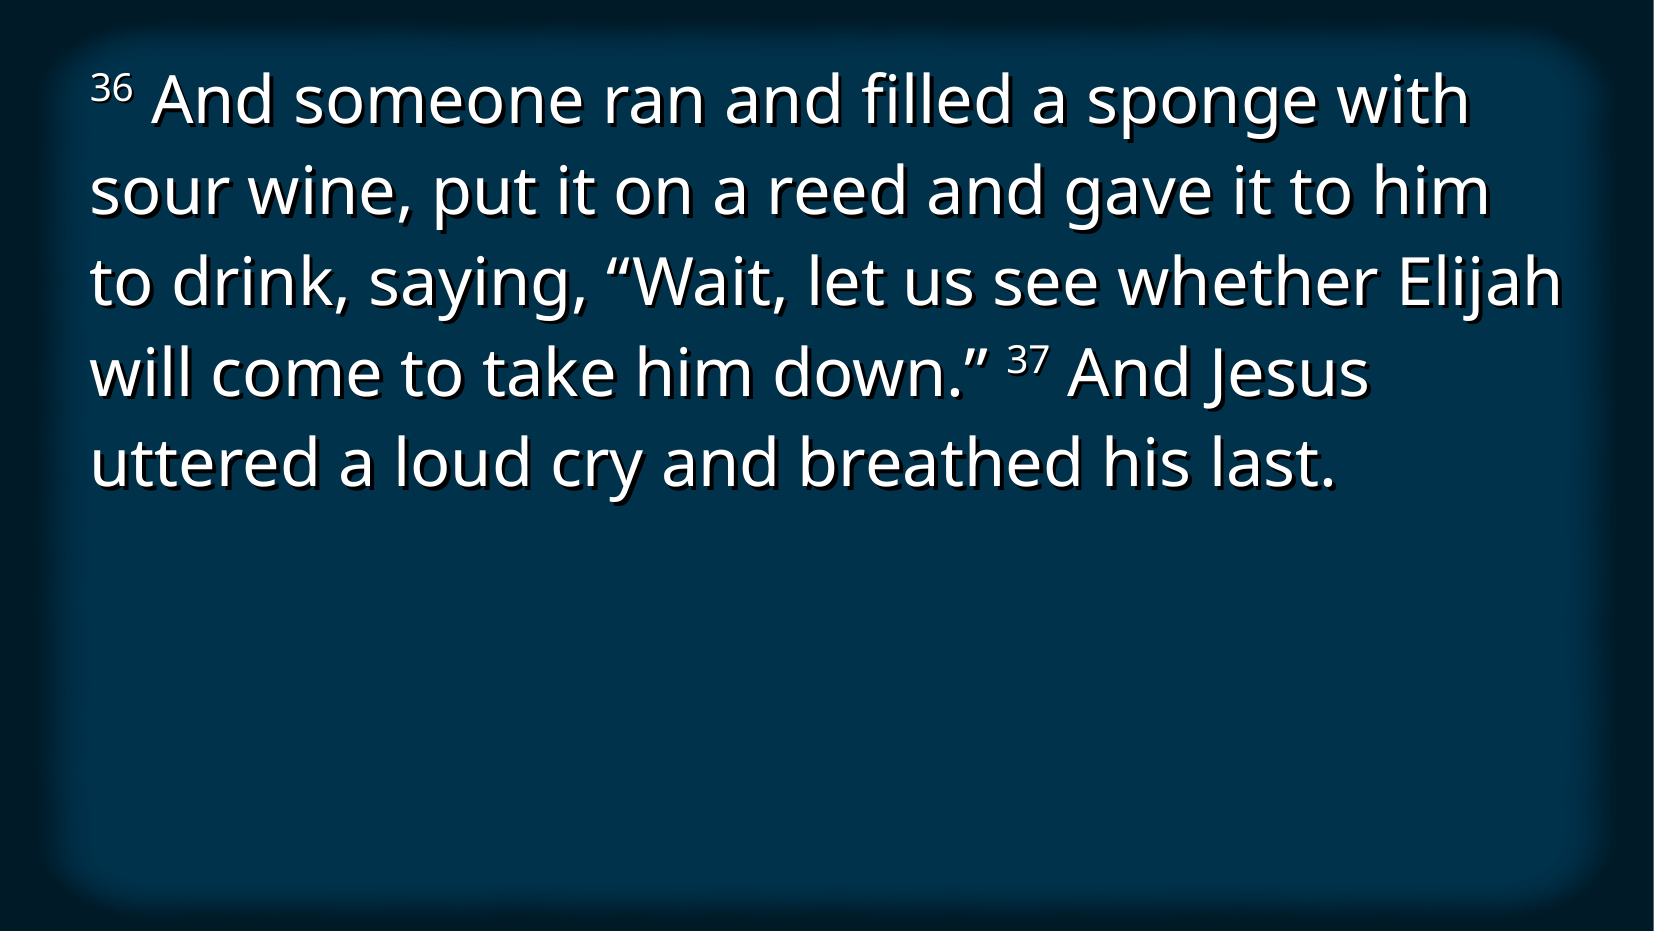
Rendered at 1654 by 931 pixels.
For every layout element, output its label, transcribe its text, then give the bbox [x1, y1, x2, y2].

picture [0, 0, 1654, 931]
text_box 36 And someone ran and filled a sponge with sour wine, put it on a reed and gave it to him to drink, saying, “Wait, let us see whether Elijah will come to take him down.” 37 And Jesus uttered a loud cry and breathed his last. [75, 45, 1591, 526]
